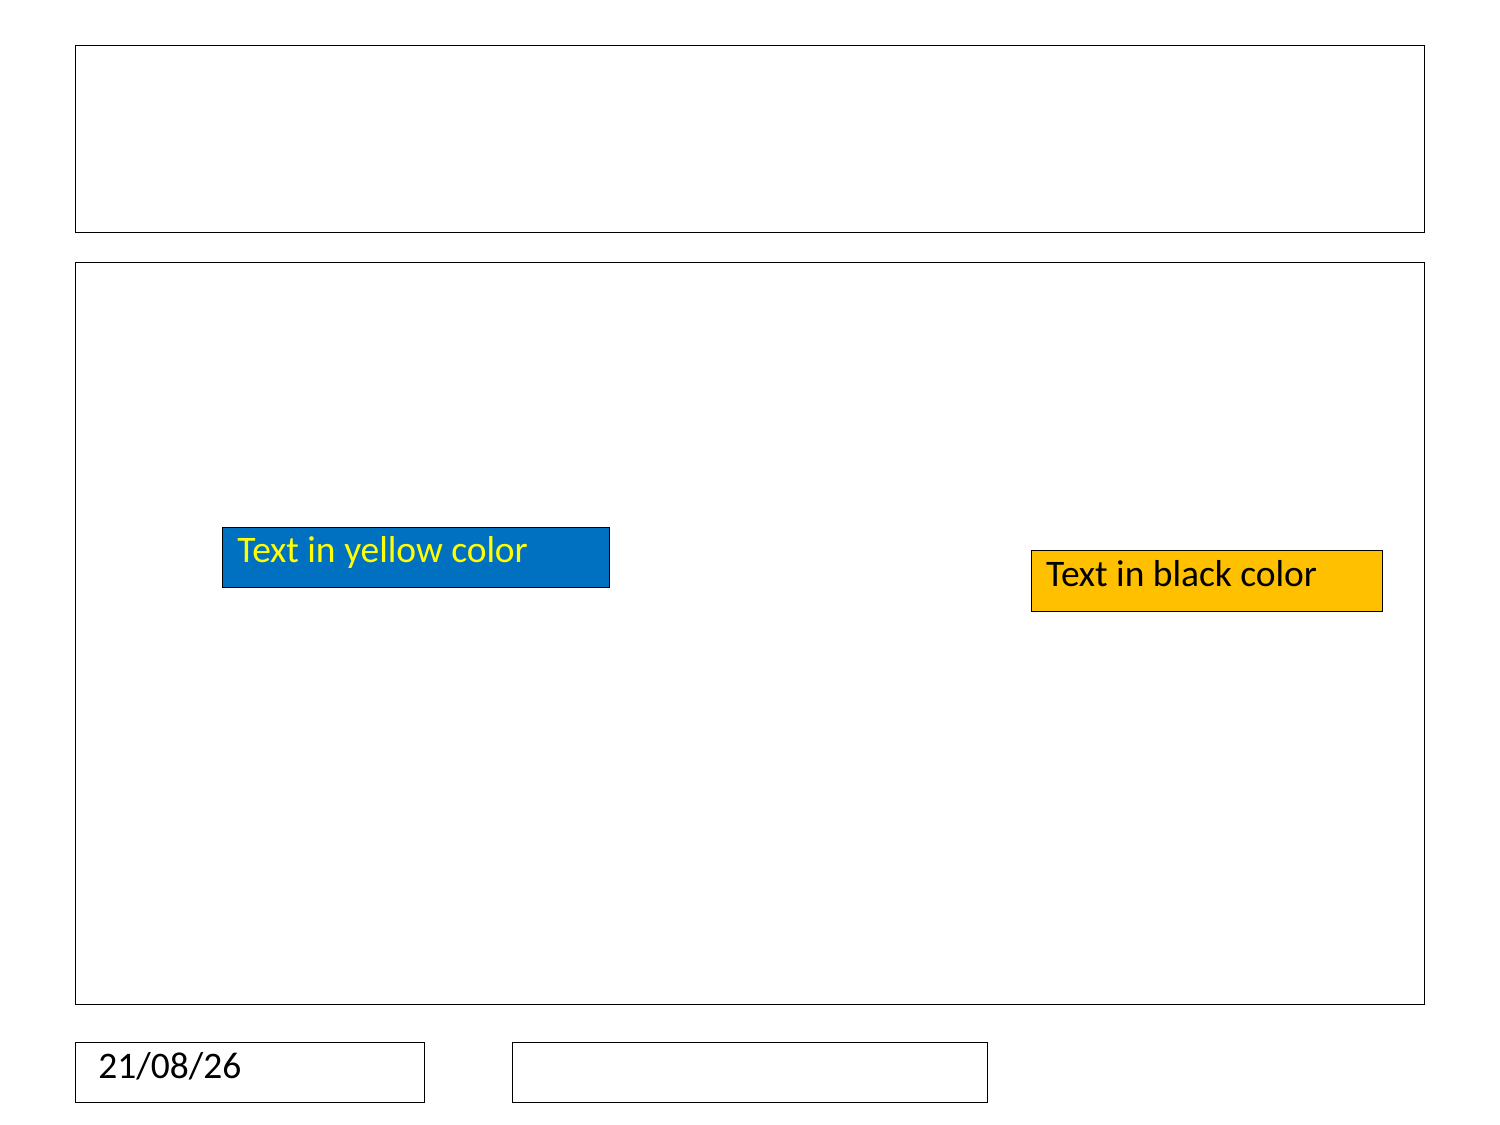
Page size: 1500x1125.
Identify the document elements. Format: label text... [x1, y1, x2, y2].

text_box Text in black color [1031, 550, 1383, 612]
list [75, 262, 1425, 1005]
text_box Text in yellow color [222, 527, 610, 588]
title [75, 45, 1425, 233]
